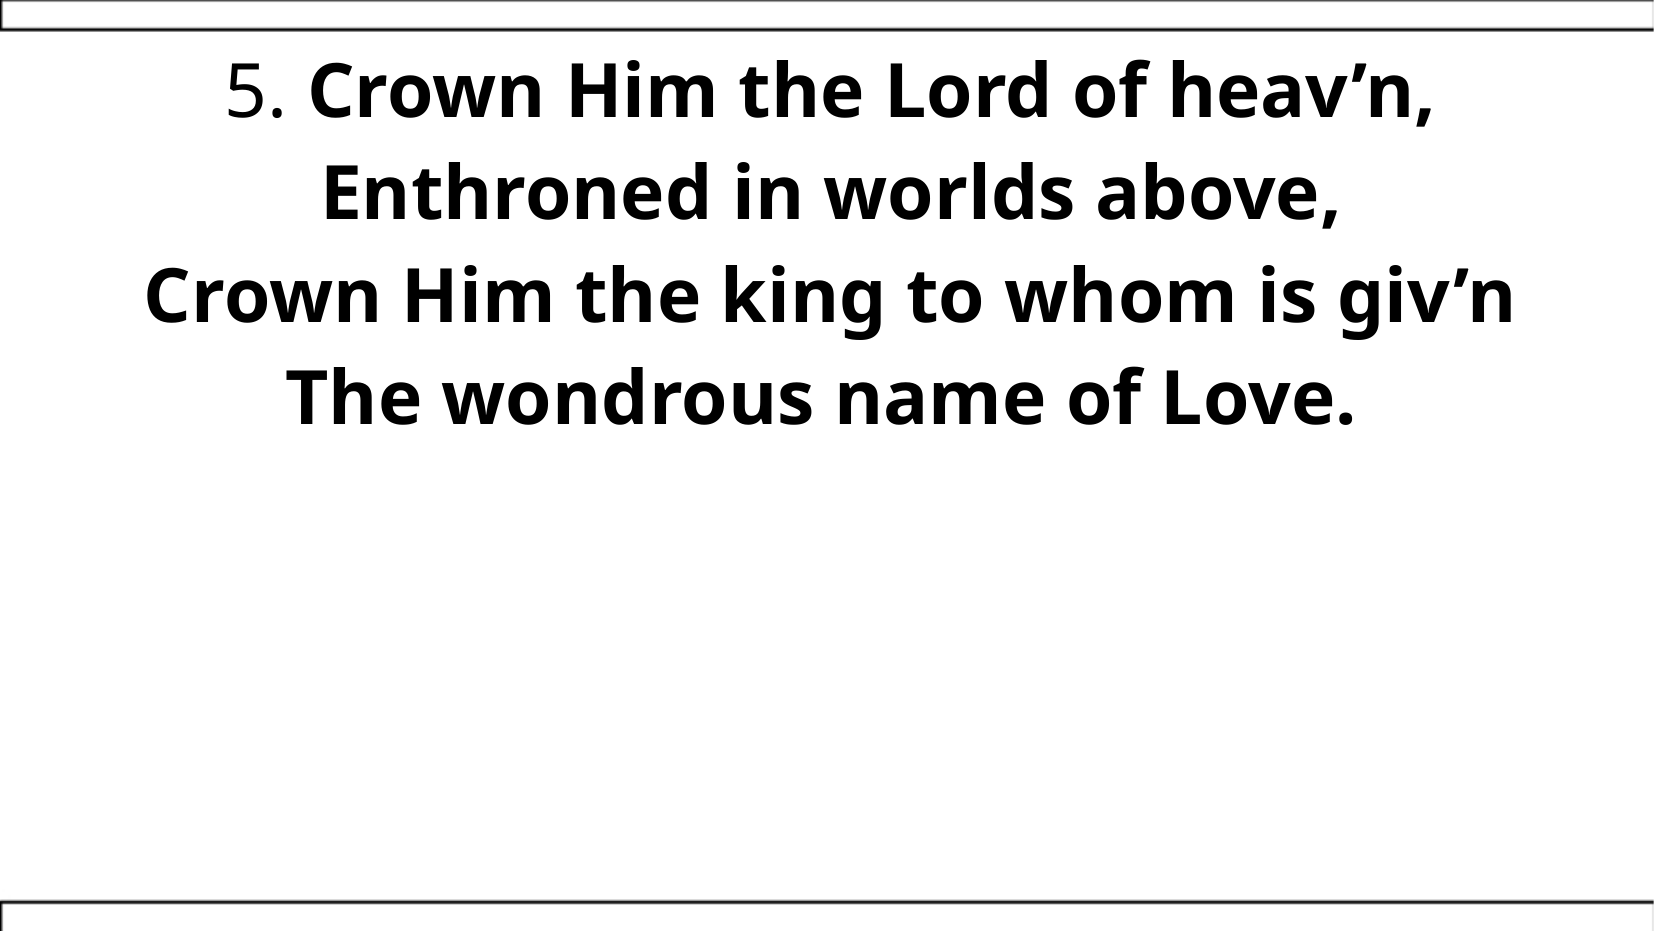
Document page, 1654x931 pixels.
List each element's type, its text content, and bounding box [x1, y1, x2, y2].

text_box 5. Crown Him the Lord of heav’n, Enthroned in worlds above, Crown Him the king to whom is giv’n The wondrous name of Love. [88, 30, 1574, 466]
picture [0, 0, 1654, 931]
